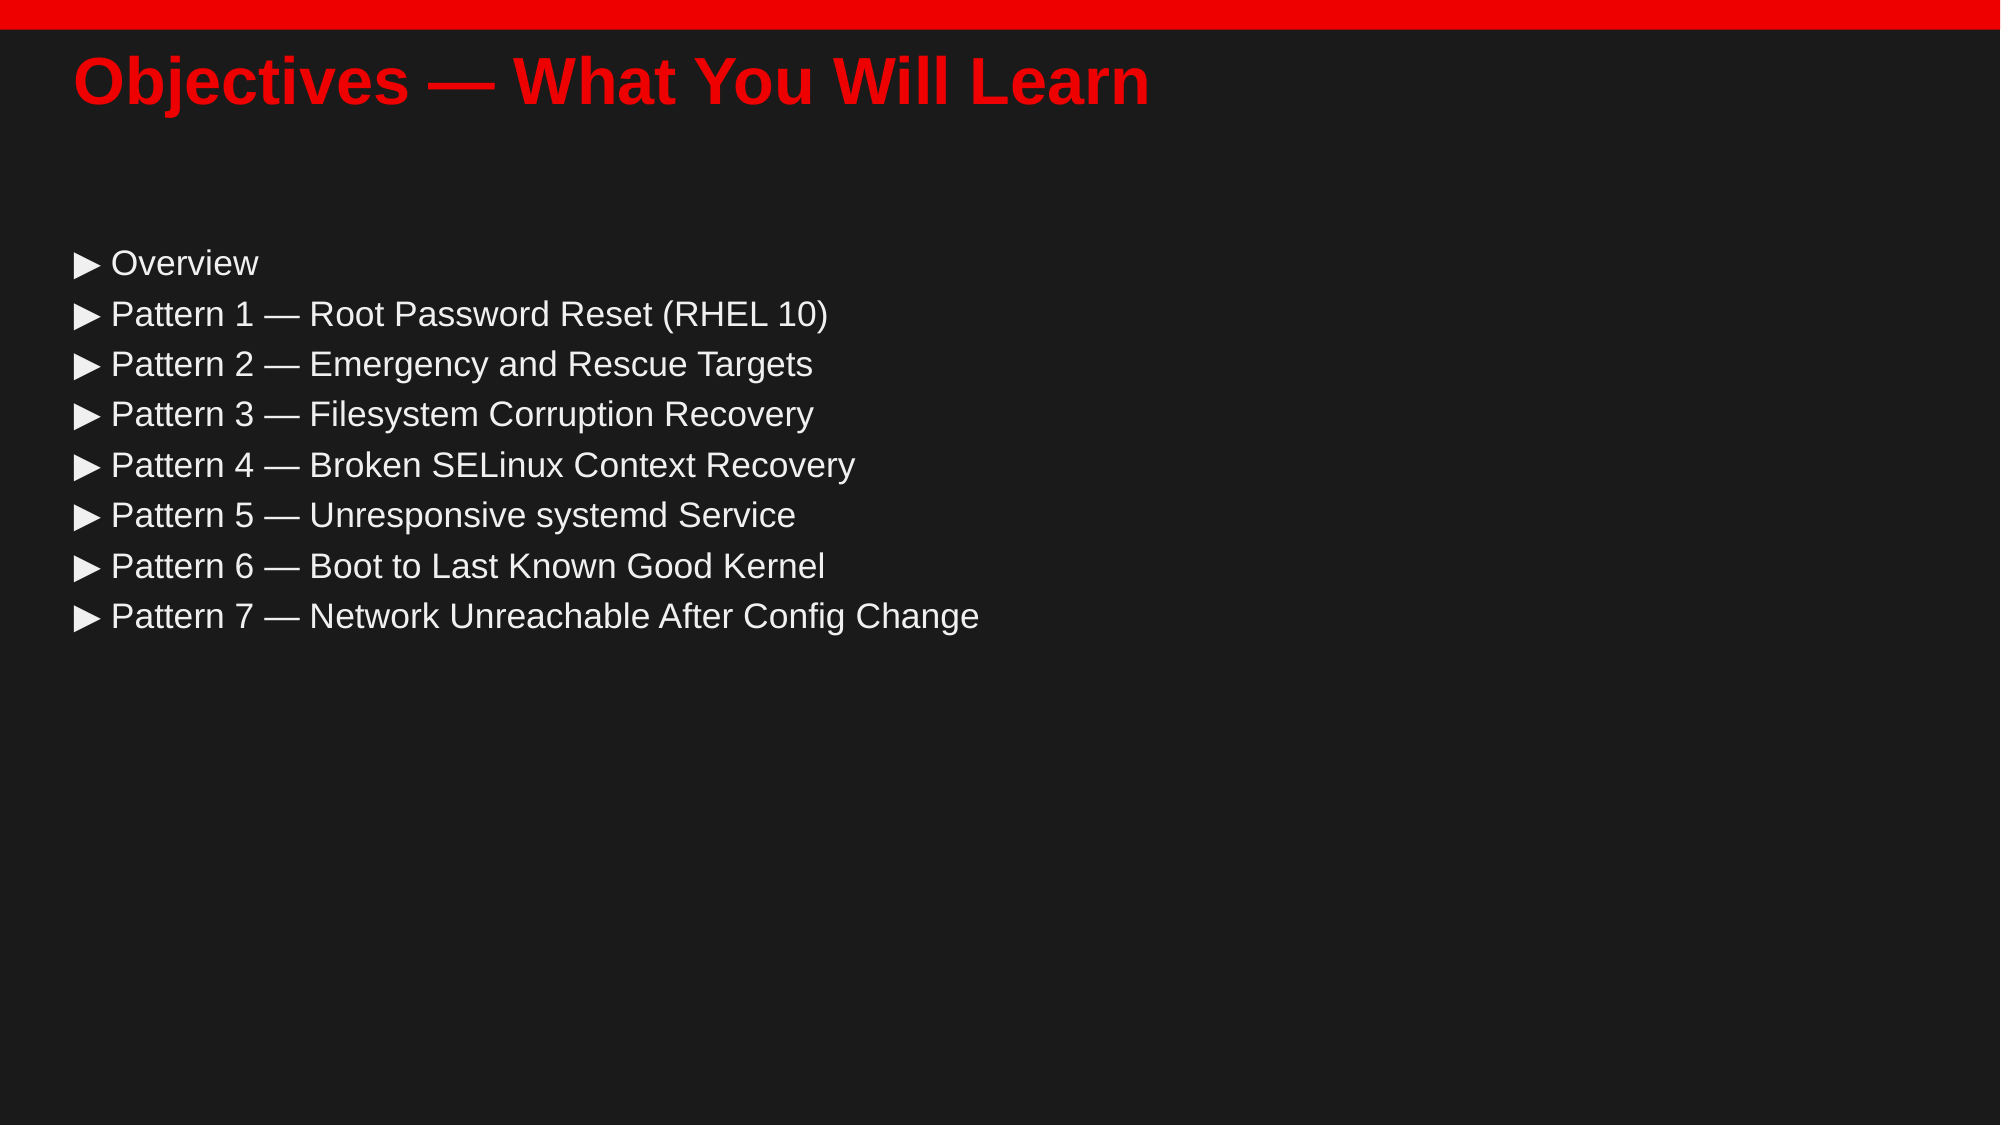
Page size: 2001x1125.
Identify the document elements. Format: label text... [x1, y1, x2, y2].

text_box Objectives — What You Will Learn [59, 36, 1942, 208]
text_box [0, 0, 2001, 30]
text_box ▶ Overview ▶ Pattern 1 — Root Password Reset (RHEL 10) ▶ Pattern 2 — Emergency and Rescue Targets ▶ Pattern 3 — Filesystem Corruption Recovery ▶ Pattern 4 — Broken SELinux Context Recovery ▶ Pattern 5 — Unresponsive systemd Service ▶ Pattern 6 — Boot to Last Known Good Kernel ▶ Pattern 7 — Network Unreachable After Config Change [59, 236, 1942, 1037]
